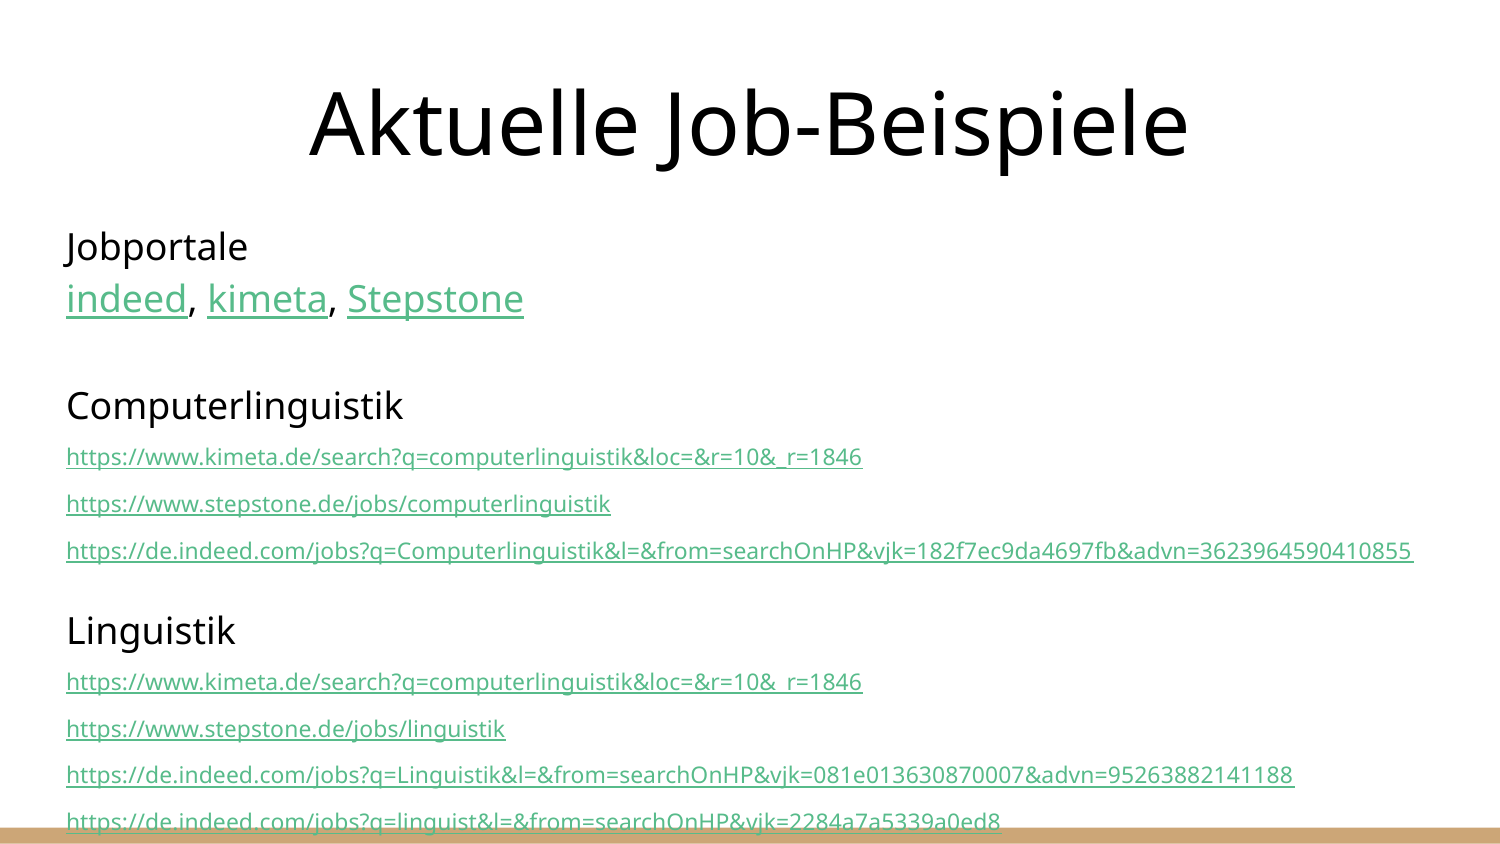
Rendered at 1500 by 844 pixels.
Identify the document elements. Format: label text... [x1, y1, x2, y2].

title Aktuelle Job-Beispiele [51, 51, 1449, 189]
list Jobportale indeed, kimeta, Stepstone Computerlinguistik https://www.kimeta.de/search?q=computerlinguistik&loc=&r=10&_r=1846 https://www.stepstone.de/jobs/computerlinguistik https://de.indeed.com/jobs?q=Computerlinguistik&l=&from=searchOnHP&vjk=182f7ec9da4697fb&advn=3623964590410855 Linguistik https://www.kimeta.de/search?q=computerlinguistik&loc=&r=10&_r=1846 https://www.stepstone.de/jobs/linguistik https://de.indeed.com/jobs?q=Linguistik&l=&from=searchOnHP&vjk=081e013630870007&advn=95263882141188 https://de.indeed.com/jobs?q=linguist&l=&from=searchOnHP&vjk=2284a7a5339a0ed8 [51, 200, 1449, 809]
